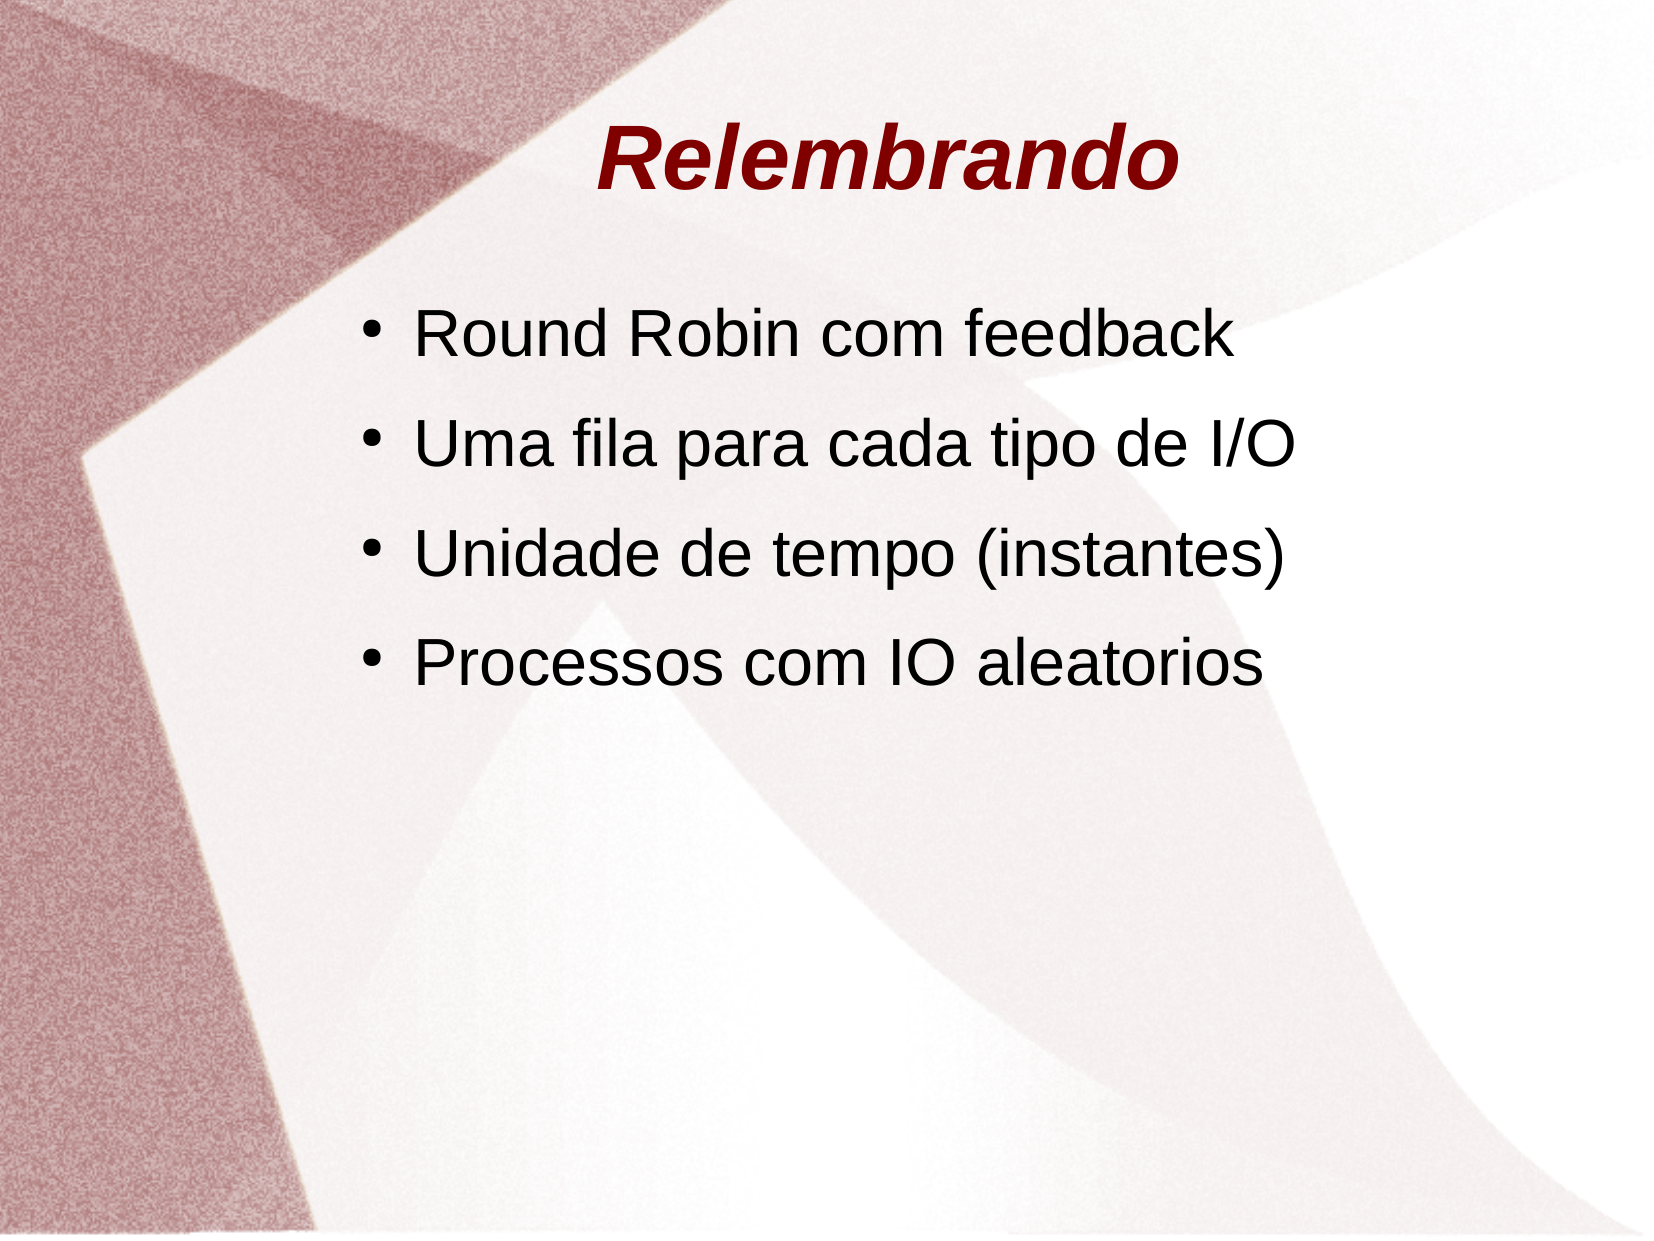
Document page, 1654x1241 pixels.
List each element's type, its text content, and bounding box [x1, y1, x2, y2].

title Relembrando [596, 56, 1607, 250]
list Round Robin com feedback Uma fila para cada tipo de I/O Unidade de tempo (instantes) Processos com IO aleatorios [324, 290, 1601, 901]
